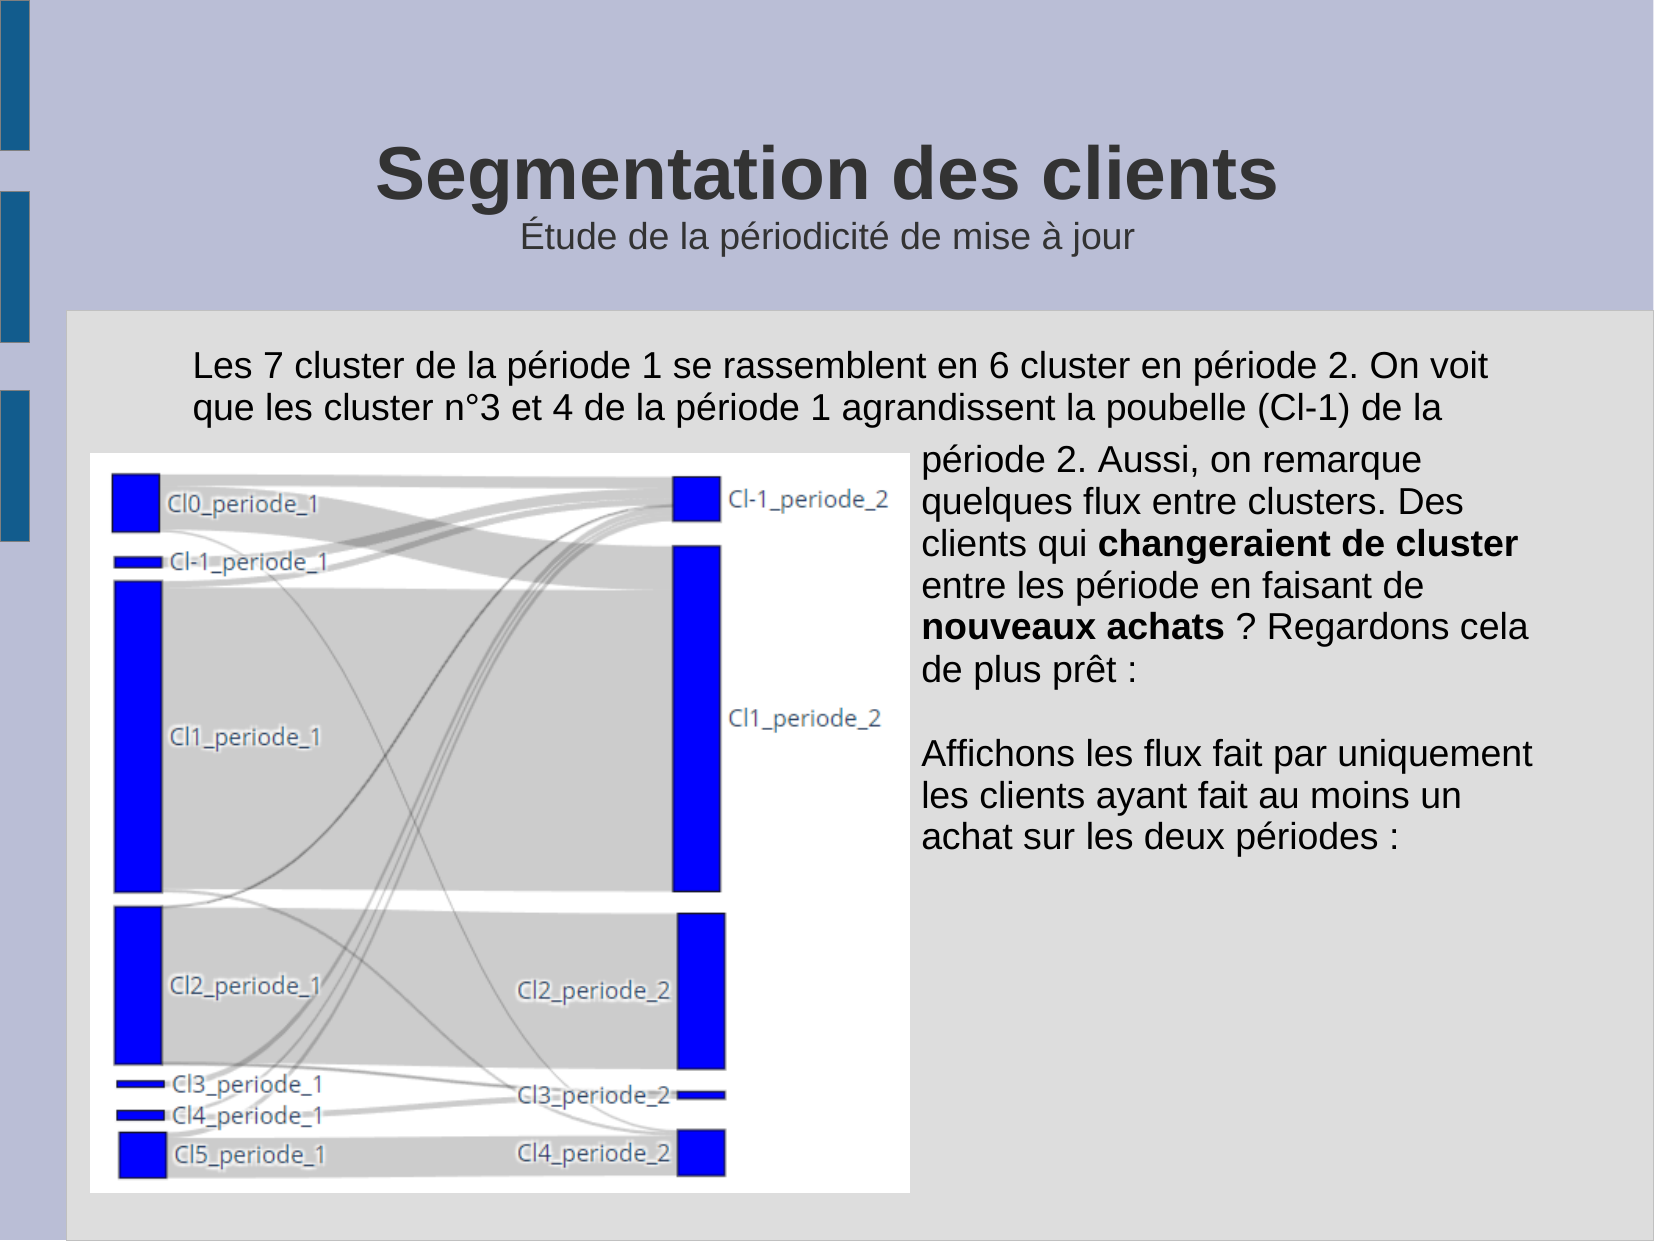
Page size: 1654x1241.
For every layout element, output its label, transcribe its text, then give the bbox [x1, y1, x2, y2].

text_box période 2. Aussi, on remarque quelques flux entre clusters. Des clients qui changeraient de cluster entre les période en faisant de nouveaux achats ? Regardons cela de plus prêt : Affichons les flux fait par uniquement les clients ayant fait au moins un achat sur les deux périodes : [921, 438, 1548, 1075]
picture [90, 453, 910, 1193]
title Segmentation des clients Étude de la périodicité de mise à jour [121, 91, 1534, 299]
list Les 7 cluster de la période 1 se rassemblent en 6 cluster en période 2. On voit que les cluster n°3 et 4 de la période 1 agrandissent la poubelle (Cl-1) de la [121, 344, 1534, 1127]
